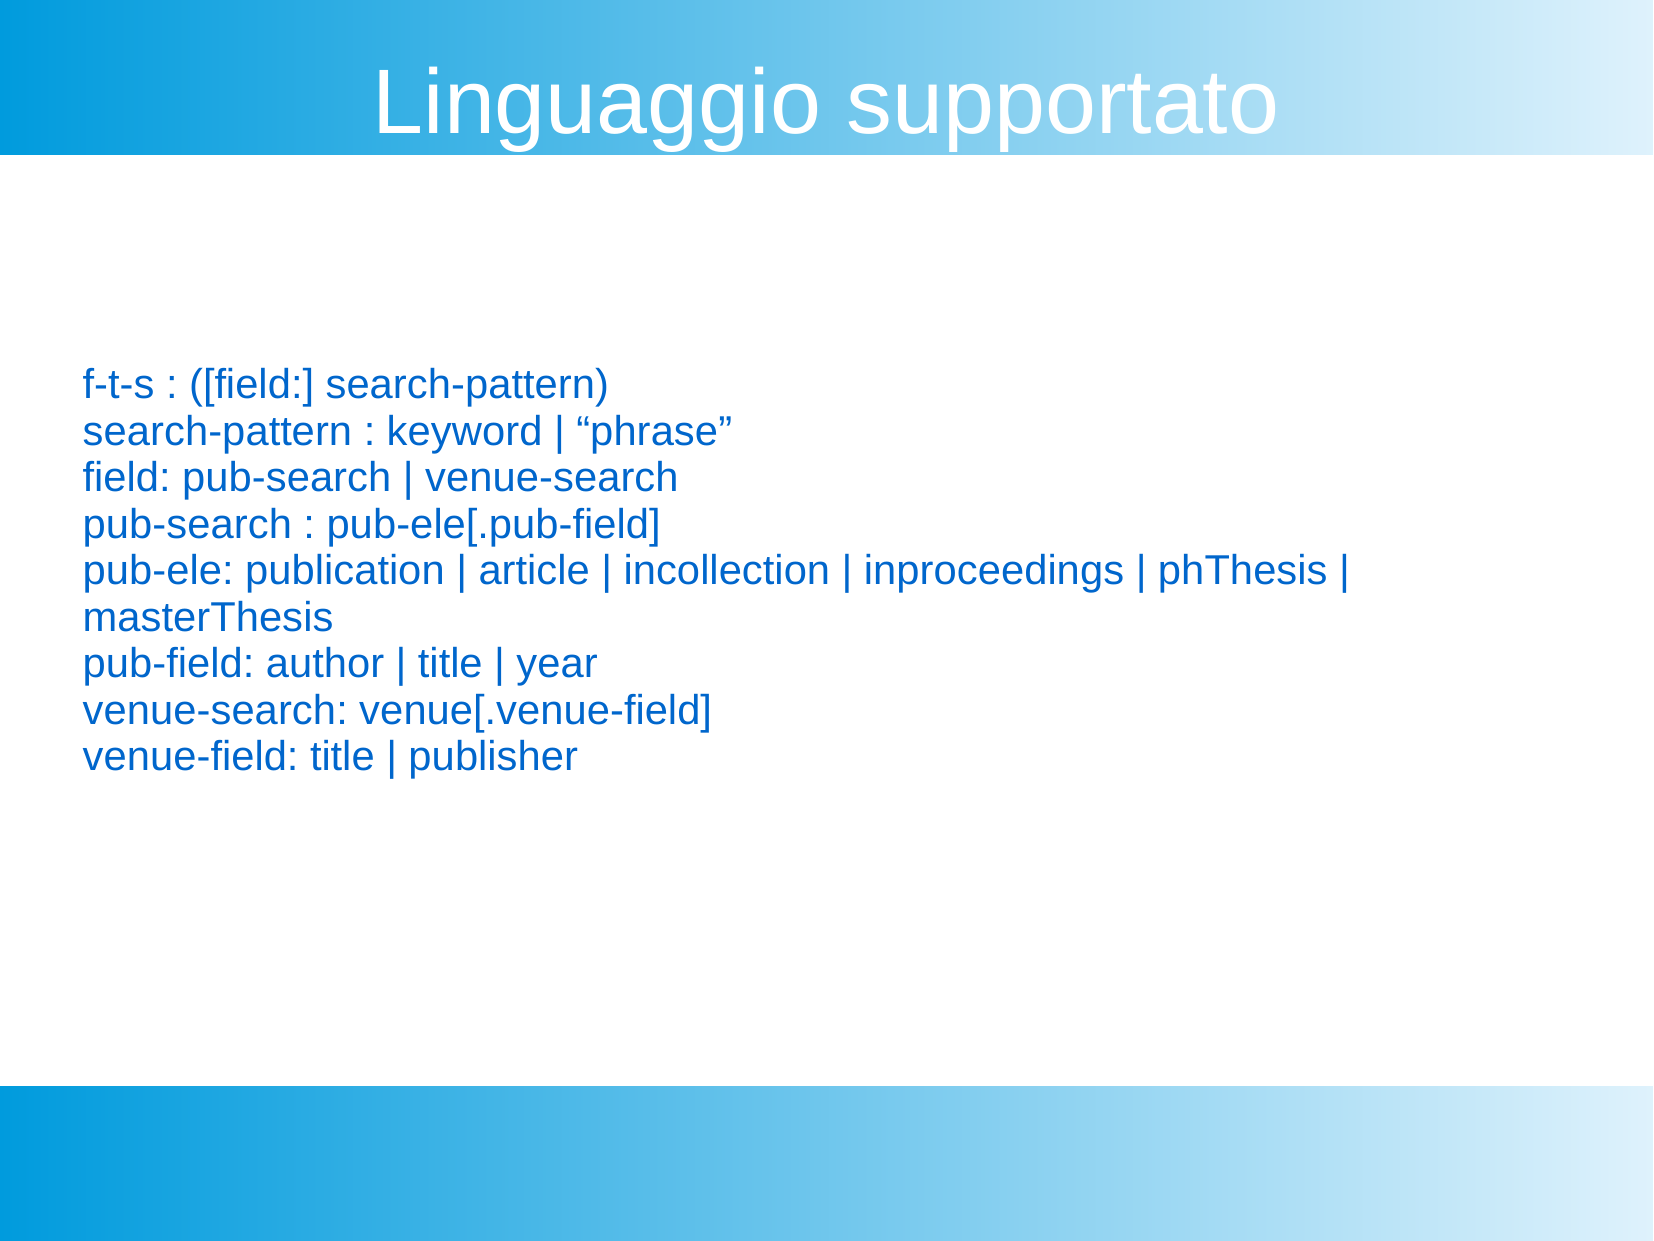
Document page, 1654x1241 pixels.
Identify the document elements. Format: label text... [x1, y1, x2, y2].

subtitle f-t-s : ([field:] search-pattern) search-pattern : keyword | “phrase” field: pub-search | venue-search pub-search : pub-ele[.pub-field] pub-ele: publication | article | incollection | inproceedings | phThesis |masterThesis pub-field: author | title | year venue-search: venue[.venue-field] venue-field: title | publisher [82, 361, 1571, 957]
title Linguaggio supportato [82, 49, 1571, 155]
